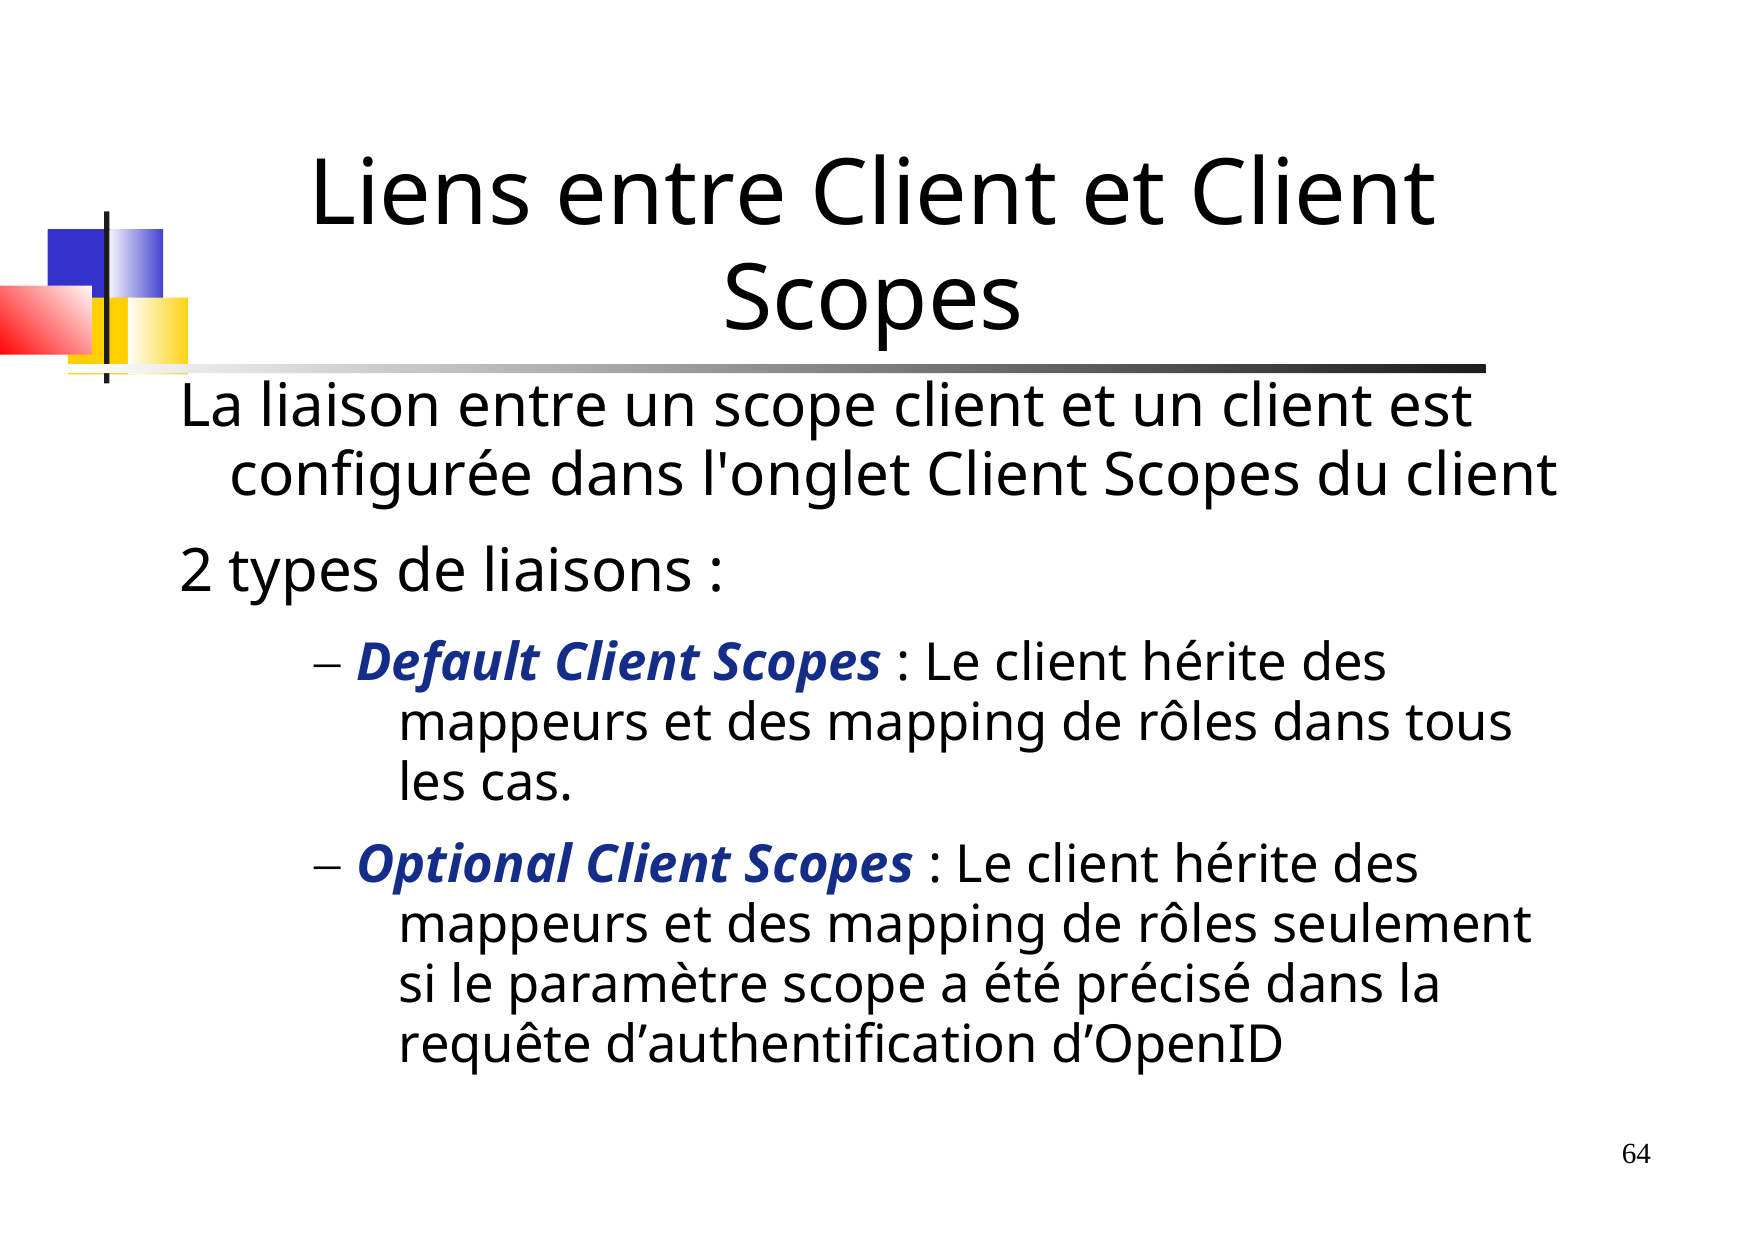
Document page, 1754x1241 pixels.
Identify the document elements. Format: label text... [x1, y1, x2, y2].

title Liens entre Client et Client Scopes [179, 139, 1567, 351]
list La liaison entre un scope client et un client est configurée dans l'onglet Client Scopes du client 2 types de liaisons : Default Client Scopes : Le client hérite des mappeurs et des mapping de rôles dans tous les cas. Optional Client Scopes : Le client hérite des mappeurs et des mapping de rôles seulement si le paramètre scope a été précisé dans la requête d’authentification d’OpenID [179, 371, 1567, 1091]
